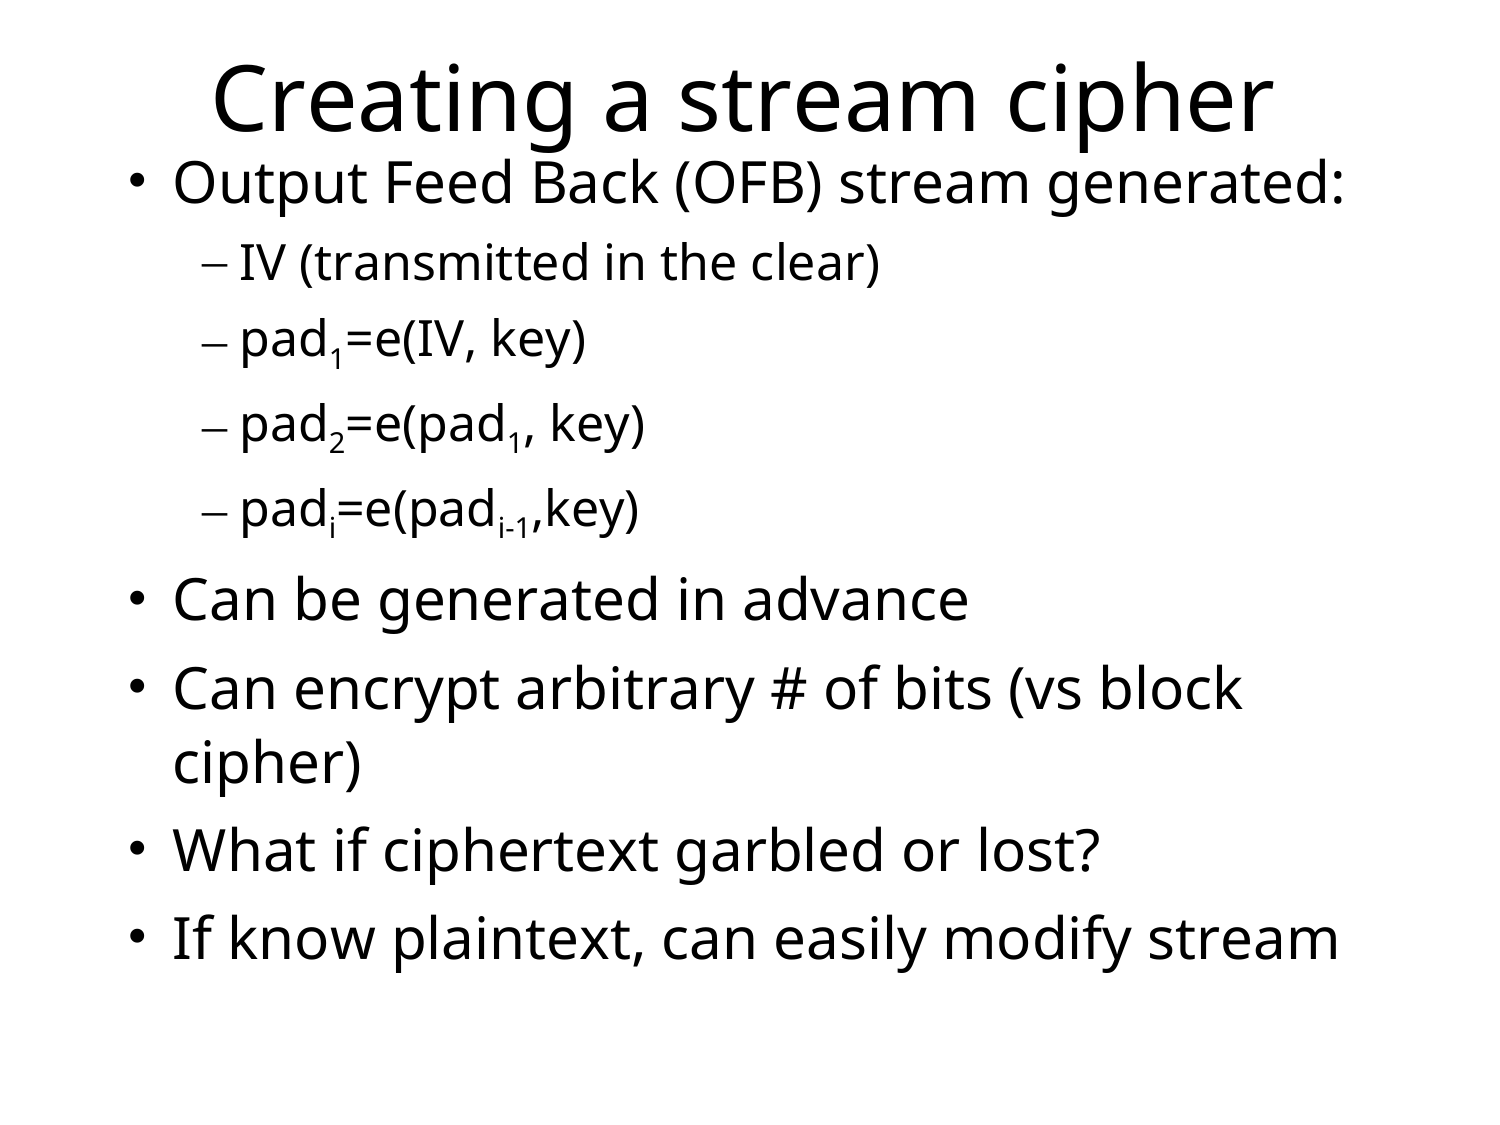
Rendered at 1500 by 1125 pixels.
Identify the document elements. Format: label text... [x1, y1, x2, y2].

list Output Feed Back (OFB) stream generated: IV (transmitted in the clear) pad1=e(IV, key) pad2=e(pad1, key) padi=e(padi-1,key) Can be generated in advance Can encrypt arbitrary # of bits (vs block cipher) What if ciphertext garbled or lost? If know plaintext, can easily modify stream [111, 136, 1372, 1125]
title Creating a stream cipher [113, 2, 1374, 187]
